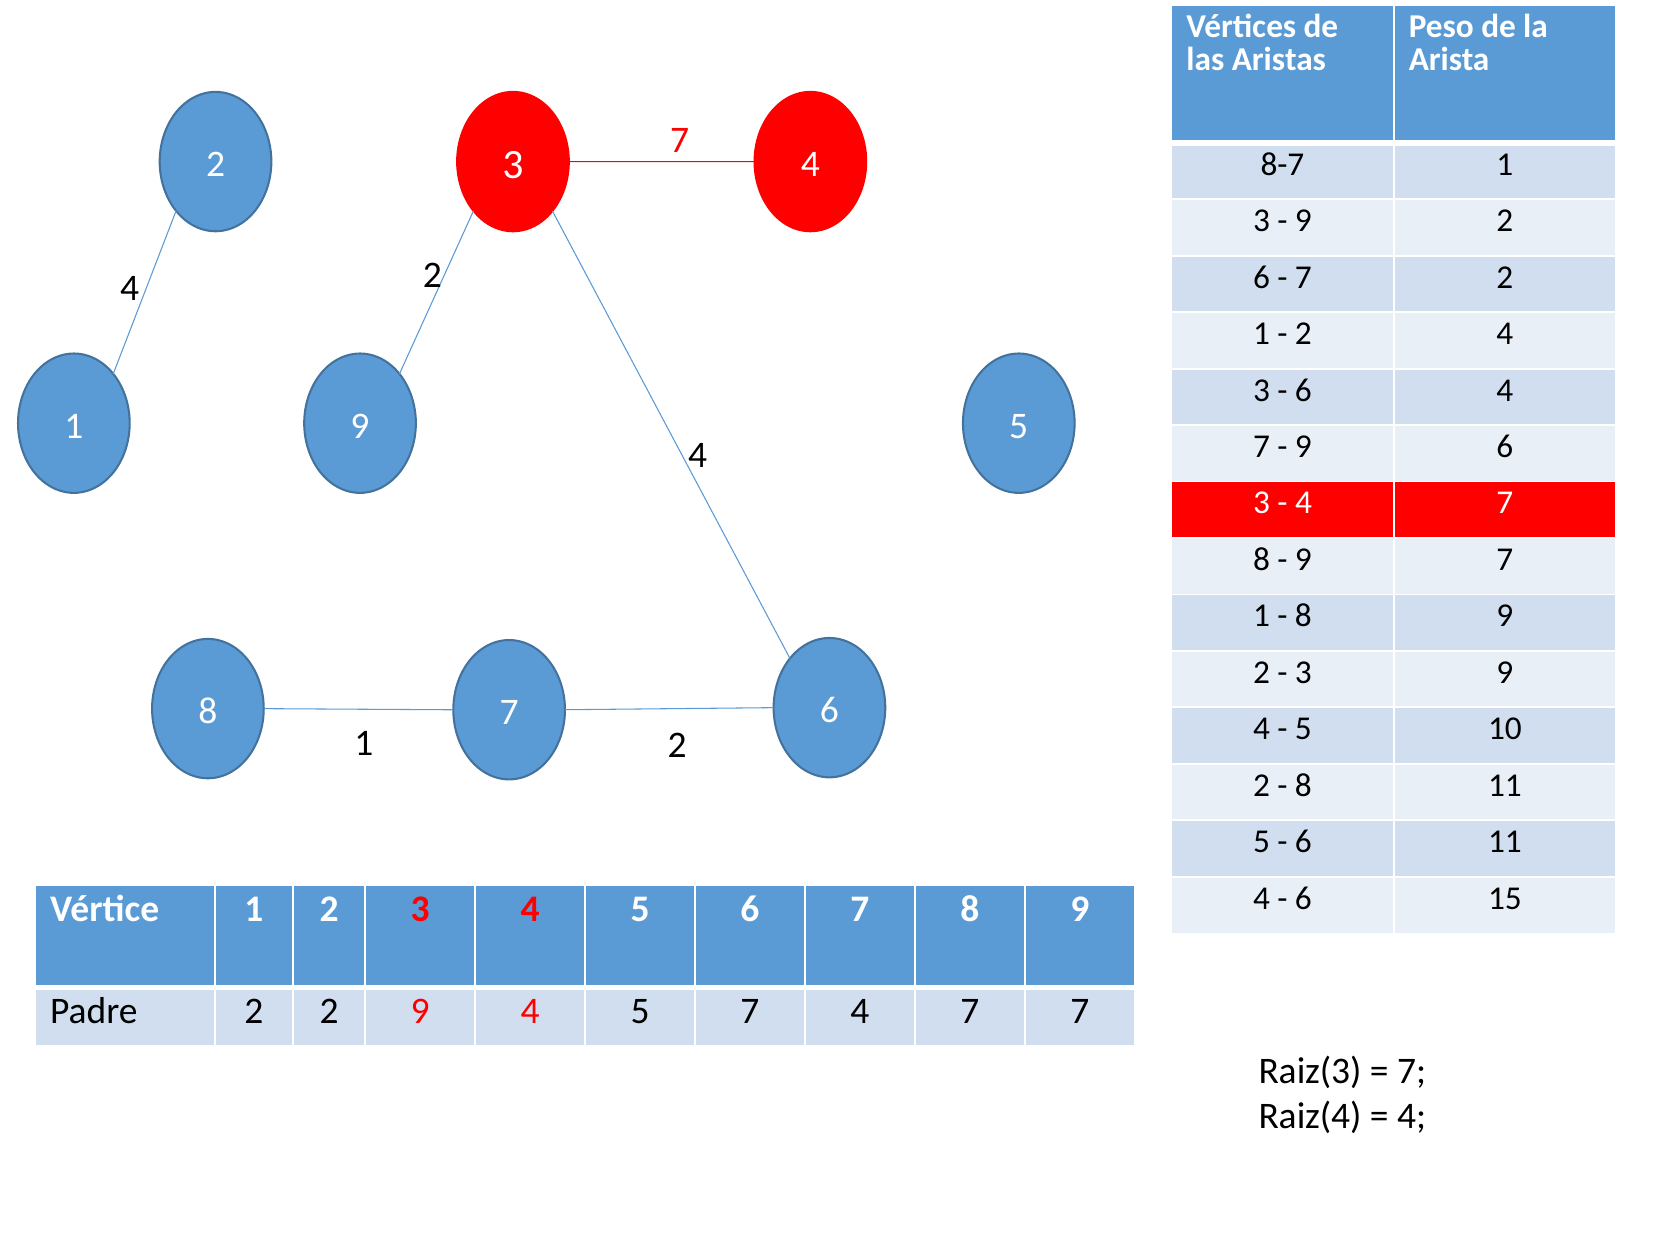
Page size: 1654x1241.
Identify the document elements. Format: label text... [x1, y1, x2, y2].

table_cell 4 - 6 [1172, 878, 1393, 933]
text_box 8 [152, 638, 264, 779]
table_cell 2 - 8 [1172, 765, 1393, 819]
text_box 2 [159, 91, 272, 232]
table_cell 4 [806, 990, 914, 1045]
table_cell 8-7 [1172, 146, 1393, 198]
table_header Peso de la Arista [1395, 6, 1615, 140]
table_header 7 [806, 886, 914, 985]
table_header 8 [916, 886, 1024, 985]
table_cell 15 [1395, 878, 1615, 933]
table_cell 2 [1395, 257, 1615, 311]
text_box 1 [18, 353, 130, 493]
text_box 3 [457, 91, 569, 232]
table_cell 1 - 8 [1172, 595, 1393, 650]
table_cell 7 [696, 990, 804, 1045]
table_header 1 [216, 886, 292, 985]
table_header 3 [366, 886, 474, 985]
text_box 7 [453, 640, 565, 780]
table_cell 2 - 3 [1172, 652, 1393, 706]
table_cell 9 [366, 990, 474, 1045]
table_cell 2 [1395, 200, 1615, 255]
text_box Raiz(3) = 7; Raiz(4) = 4; [1243, 1038, 1442, 1144]
table_header 6 [696, 886, 804, 985]
table_cell 6 [1395, 426, 1615, 481]
table_cell 2 [294, 990, 364, 1045]
text_box 9 [304, 353, 416, 493]
table_cell 3 - 4 [1172, 482, 1393, 537]
table_cell 4 [1395, 313, 1615, 368]
text_box 5 [962, 353, 1075, 493]
table_cell 11 [1395, 821, 1615, 876]
table_cell 4 - 5 [1172, 708, 1393, 763]
text_box 2 [408, 242, 457, 303]
table_header 4 [476, 886, 584, 985]
table_cell 7 [1395, 482, 1615, 537]
table_cell 2 [216, 990, 292, 1045]
table_cell 8 - 9 [1172, 539, 1393, 594]
table_cell 5 [586, 990, 694, 1045]
table_header Vértice [36, 886, 214, 985]
table_cell 4 [476, 990, 584, 1045]
table_header 9 [1026, 886, 1134, 985]
table_cell 9 [1395, 595, 1615, 650]
table_header 5 [586, 886, 694, 985]
table_cell 3 - 6 [1172, 370, 1393, 424]
table_cell 1 - 2 [1172, 313, 1393, 368]
text_box 4 [673, 423, 723, 483]
table_cell 7 [1026, 990, 1134, 1045]
table_cell 6 - 7 [1172, 257, 1393, 311]
text_box 2 [652, 712, 702, 773]
text_box 4 [105, 255, 154, 316]
text_box 1 [339, 710, 389, 771]
table_cell 5 - 6 [1172, 821, 1393, 876]
table_cell 11 [1395, 765, 1615, 819]
table_cell 9 [1395, 652, 1615, 706]
table_cell Padre [36, 990, 214, 1045]
table_cell 3 - 9 [1172, 200, 1393, 255]
text_box 7 [655, 107, 705, 167]
table_cell 10 [1395, 708, 1615, 763]
text_box 4 [754, 91, 867, 232]
table_cell 7 [916, 990, 1024, 1045]
table_cell 7 [1395, 539, 1615, 594]
table_header 2 [294, 886, 364, 985]
table_cell 1 [1395, 146, 1615, 198]
table_cell 7 - 9 [1172, 426, 1393, 481]
table_header Vértices de las Aristas [1172, 6, 1393, 140]
text_box 6 [773, 637, 886, 778]
table_cell 4 [1395, 370, 1615, 424]
